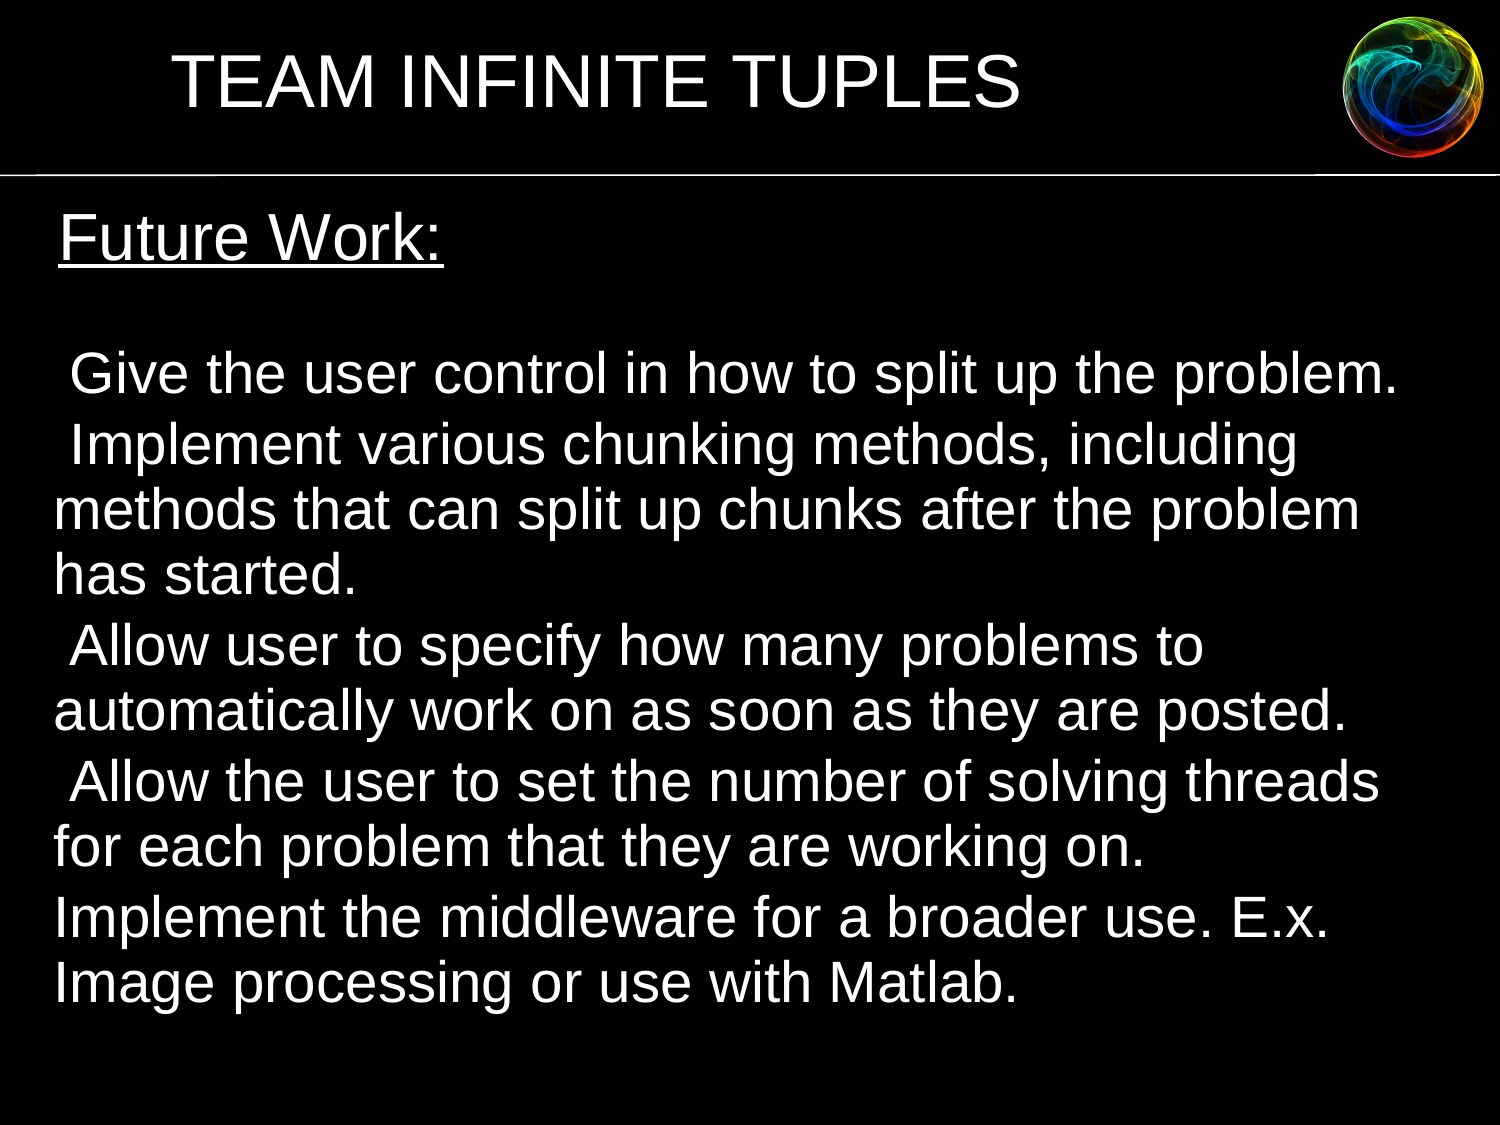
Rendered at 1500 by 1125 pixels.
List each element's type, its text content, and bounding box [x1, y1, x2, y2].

text_box Future Work: [37, 210, 863, 300]
picture [1325, 0, 1500, 174]
text_box Give the user control in how to split up the problem. Implement various chunking methods, including methods that can split up chunks after the problem has started. Allow user to specify how many problems to automatically work on as soon as they are posted. Allow the user to set the number of solving threads for each problem that they are working on. Implement the middleware for a broader use. E.x. Image processing or use with Matlab. [39, 262, 1463, 1051]
text_box TEAM INFINITE TUPLES [0, 37, 1188, 131]
